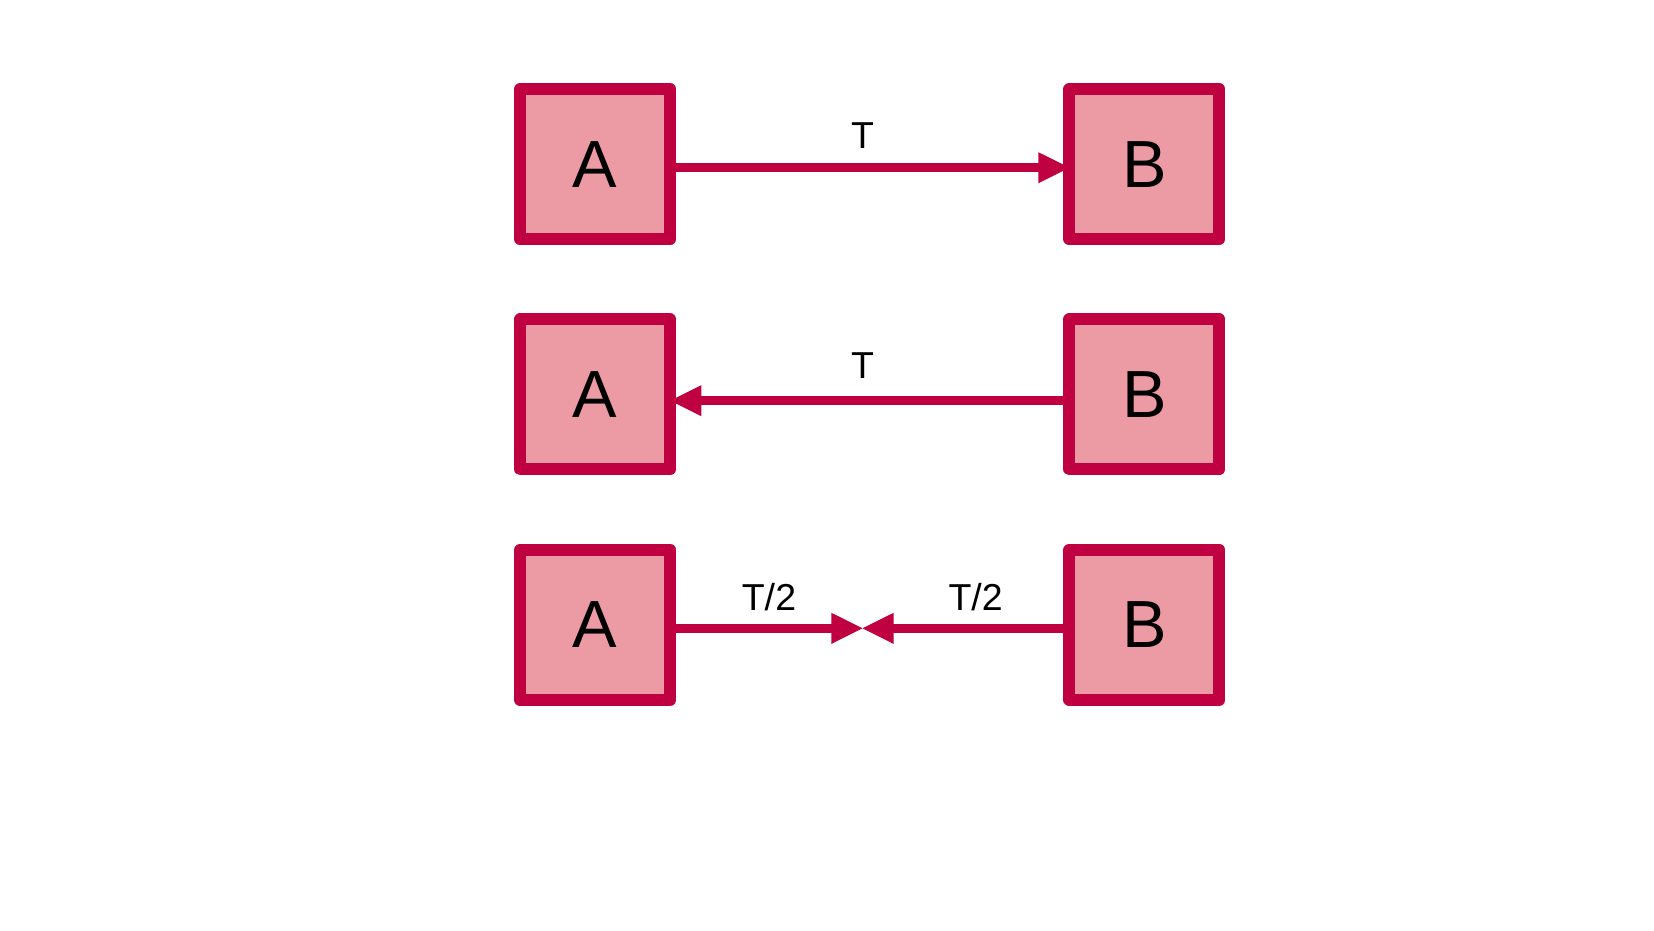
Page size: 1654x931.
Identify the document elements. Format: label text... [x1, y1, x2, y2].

text_box T [825, 106, 901, 164]
text_box B [1069, 549, 1220, 700]
text_box B [1069, 319, 1220, 470]
text_box T/2 [919, 562, 1032, 634]
text_box A [520, 89, 671, 240]
text_box A [520, 549, 671, 700]
text_box T/2 [712, 562, 826, 634]
text_box T [825, 336, 901, 394]
text_box B [1069, 89, 1220, 240]
text_box A [520, 319, 671, 470]
